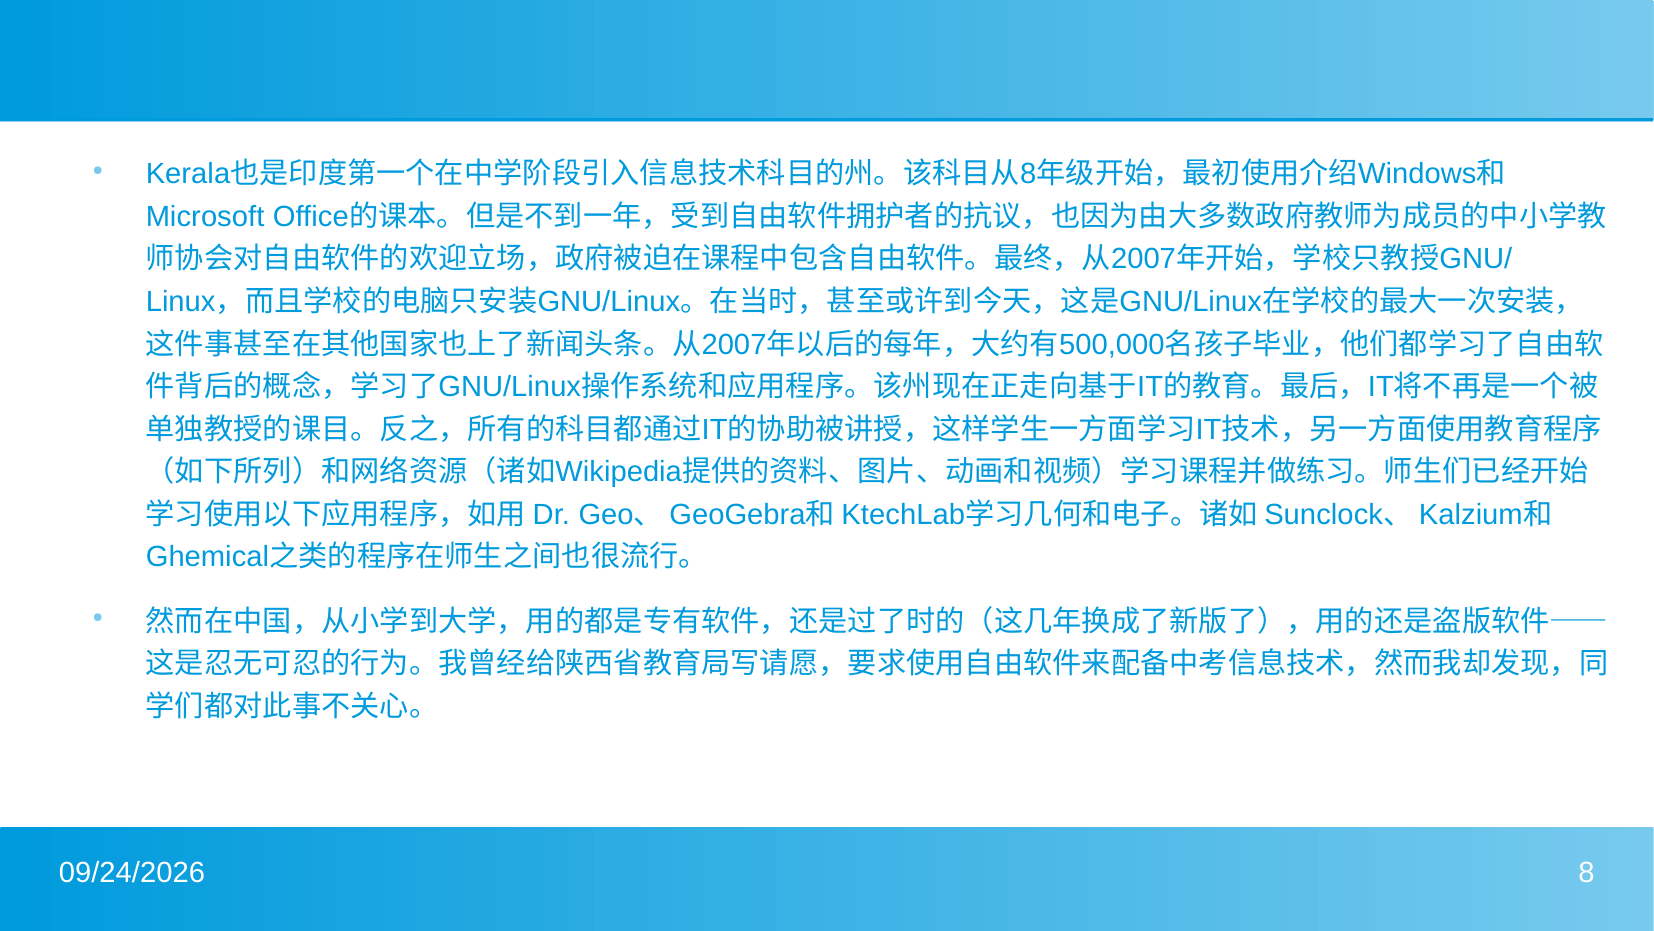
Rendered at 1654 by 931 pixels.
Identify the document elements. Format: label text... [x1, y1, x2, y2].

list Kerala也是印度第一个在中学阶段引入信息技术科目的州。该科目从8年级开始，最初使用介绍Windows和Microsoft Office的课本。但是不到一年，受到自由软件拥护者的抗议，也因为由大多数政府教师为成员的中小学教师协会对自由软件的欢迎立场，政府被迫在课程中包含自由软件。最终，从2007年开始，学校只教授GNU/Linux，而且学校的电脑只安装GNU/Linux。在当时，甚至或许到今天，这是GNU/Linux在学校的最大一次安装，这件事甚至在其他国家也上了新闻头条。从2007年以后的每年，大约有500,000名孩子毕业，他们都学习了自由软件背后的概念，学习了GNU/Linux操作系统和应用程序。该州现在正走向基于IT的教育。最后，IT将不再是一个被单独教授的课目。反之，所有的科目都通过IT的协助被讲授，这样学生一方面学习IT技术，另一方面使用教育程序（如下所列）和网络资源（诸如Wikipedia提供的资料、图片、动画和视频）学习课程并做练习。师生们已经开始学习使用以下应用程序，如用 Dr. Geo、 GeoGebra和 KtechLab学习几何和电子。诸如 Sunclock、 Kalzium和 Ghemical之类的程序在师生之间也很流行。 然而在中国，从小学到大学，用的都是专有软件，还是过了时的（这几年换成了新版了），用的还是盗版软件——这是忍无可忍的行为。我曾经给陕西省教育局写请愿，要求使用自由软件来配备中考信息技术，然而我却发现，同学们都对此事不关心。 [75, 150, 1611, 741]
